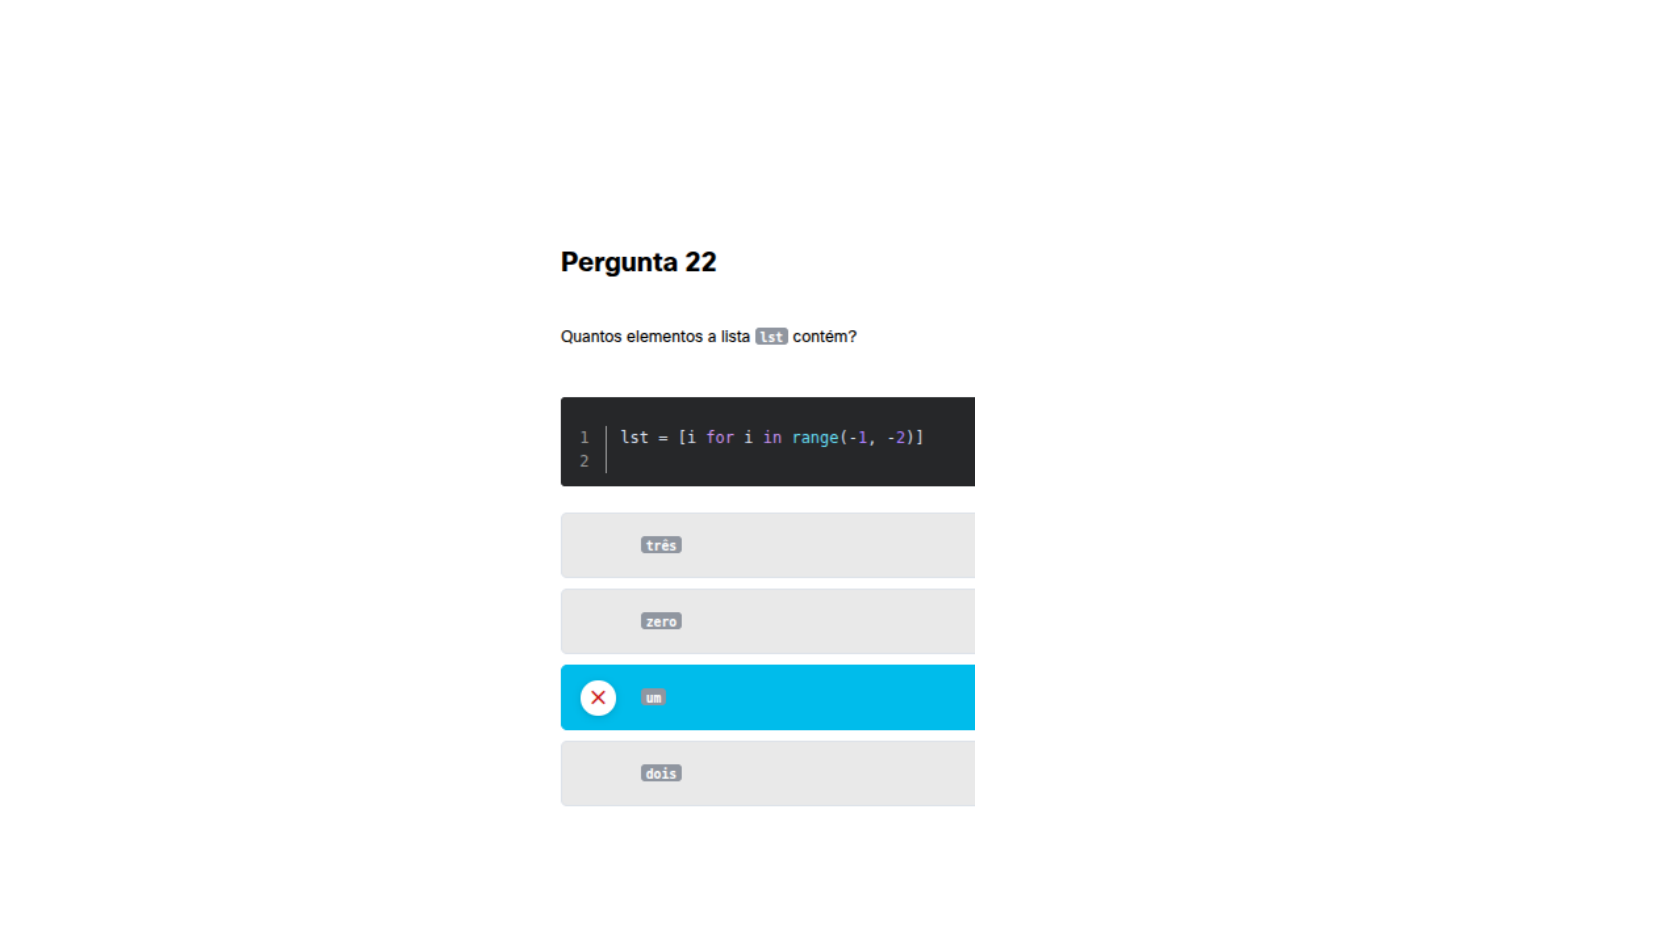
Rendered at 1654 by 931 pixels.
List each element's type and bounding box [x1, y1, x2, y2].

picture [581, 681, 616, 715]
picture [540, 236, 975, 851]
picture [642, 689, 665, 705]
